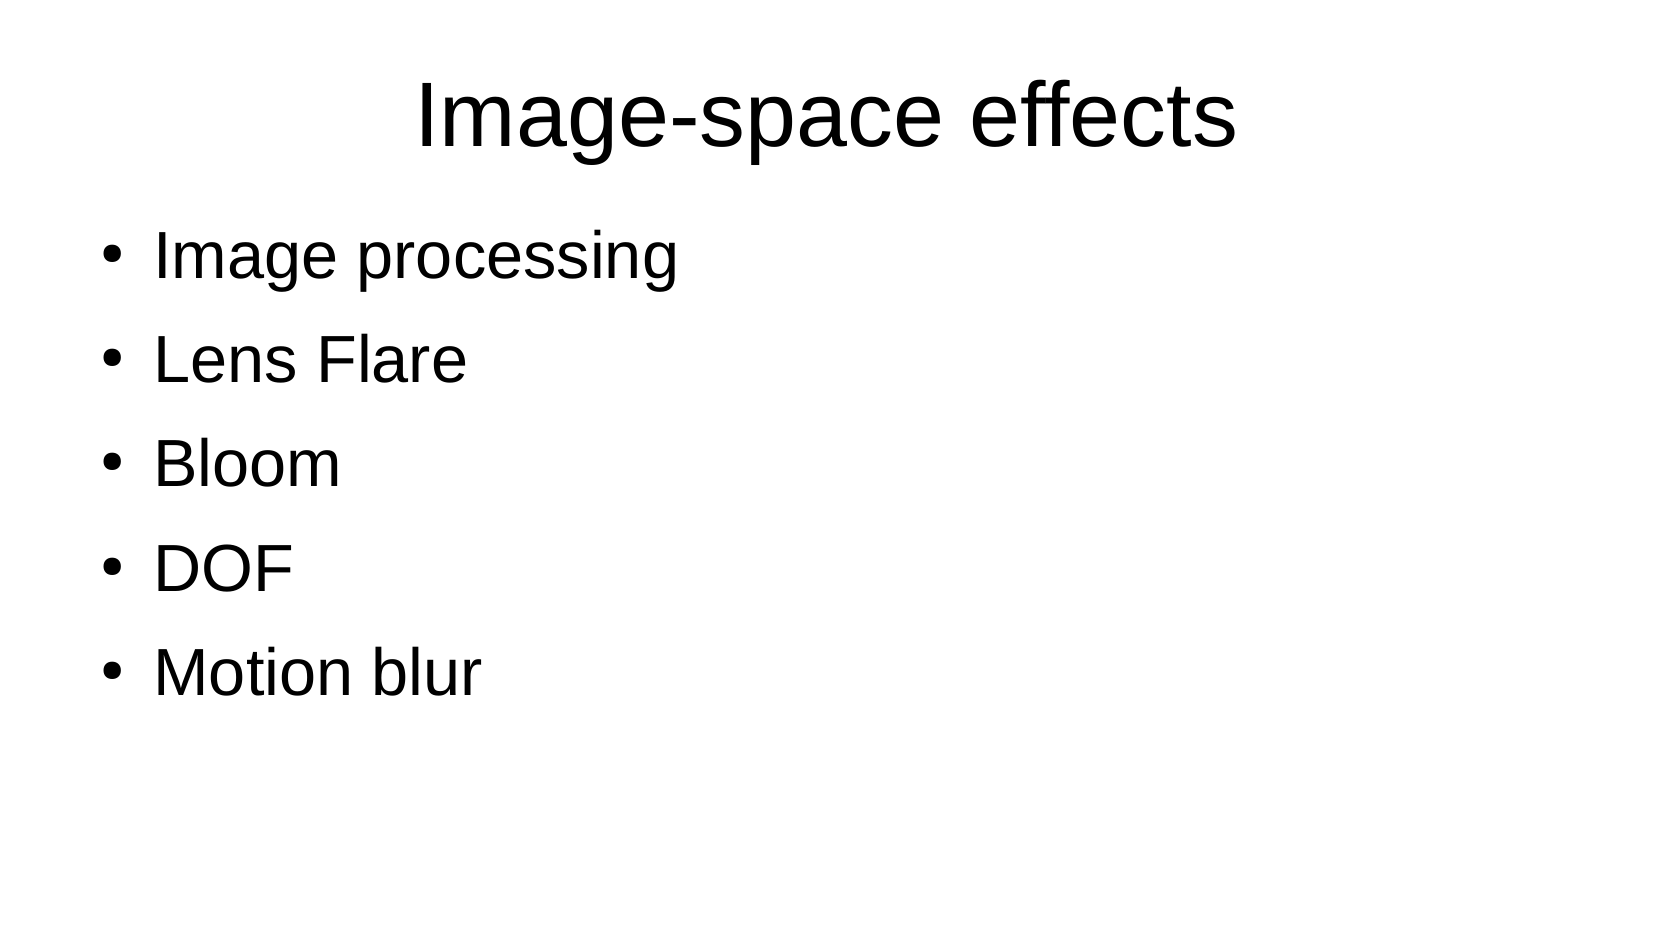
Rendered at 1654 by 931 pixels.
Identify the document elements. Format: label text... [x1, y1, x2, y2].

title Image-space effects [82, 37, 1571, 193]
list Image processing Lens Flare Bloom DOF Motion blur [82, 217, 1571, 758]
